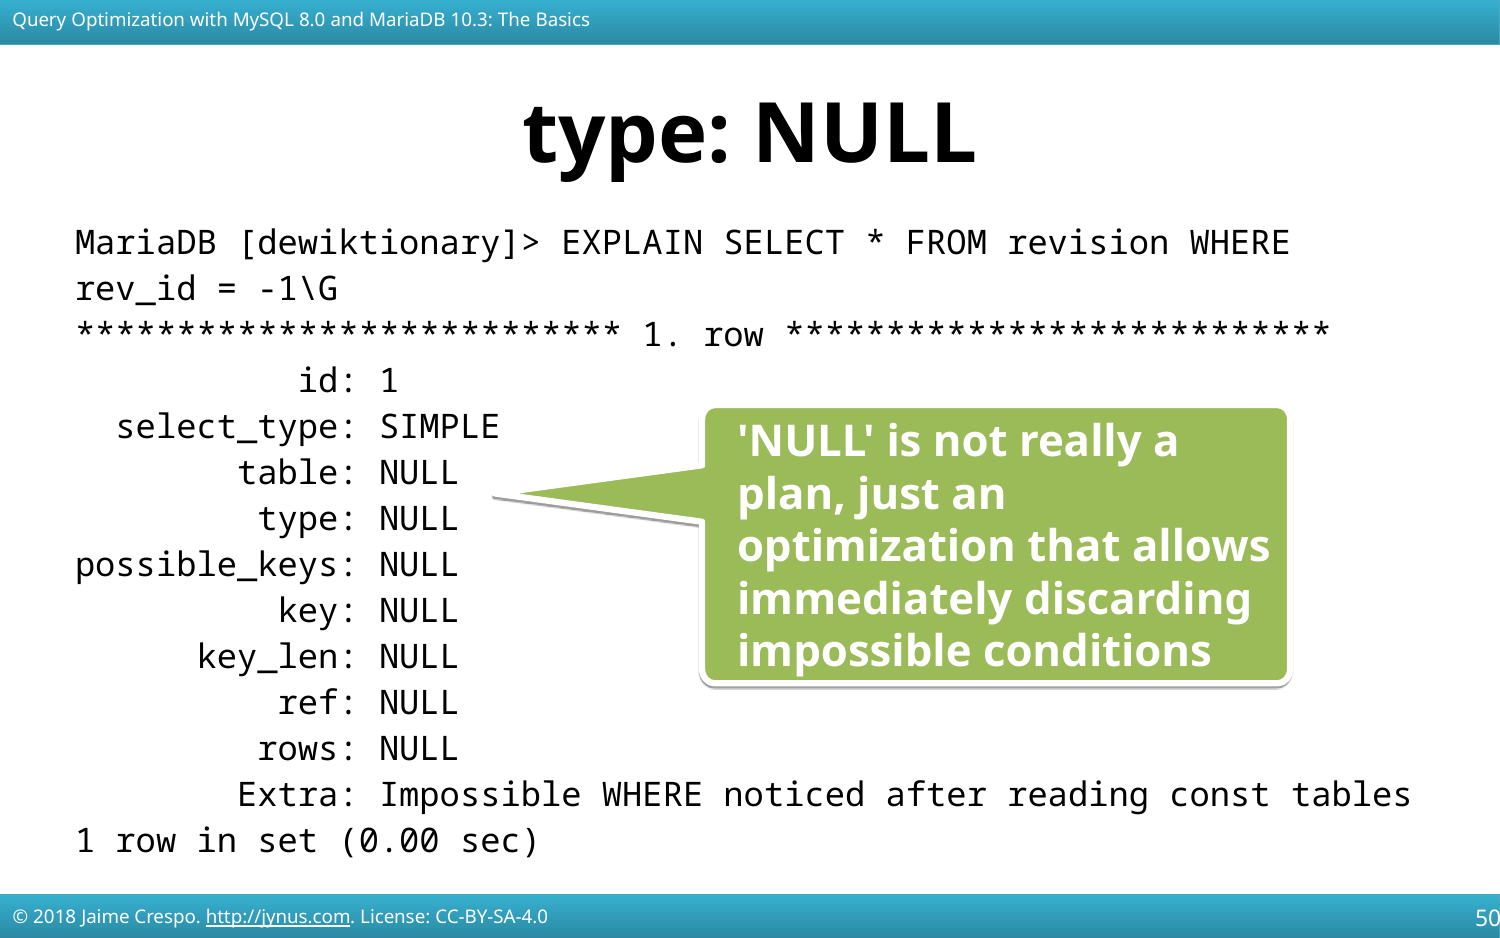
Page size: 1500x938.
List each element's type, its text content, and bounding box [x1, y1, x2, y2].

text_box 'NULL' is not really a plan, just an optimization that allows immediately discarding impossible conditions [495, 405, 1291, 684]
list MariaDB [dewiktionary]> EXPLAIN SELECT * FROM revision WHERE rev_id = -1\G *************************** 1. row *************************** id: 1 select_type: SIMPLE table: NULL type: NULL possible_keys: NULL key: NULL key_len: NULL ref: NULL rows: NULL Extra: Impossible WHERE noticed after reading const tables 1 row in set (0.00 sec) [75, 218, 1425, 876]
title type: NULL [75, 41, 1425, 218]
